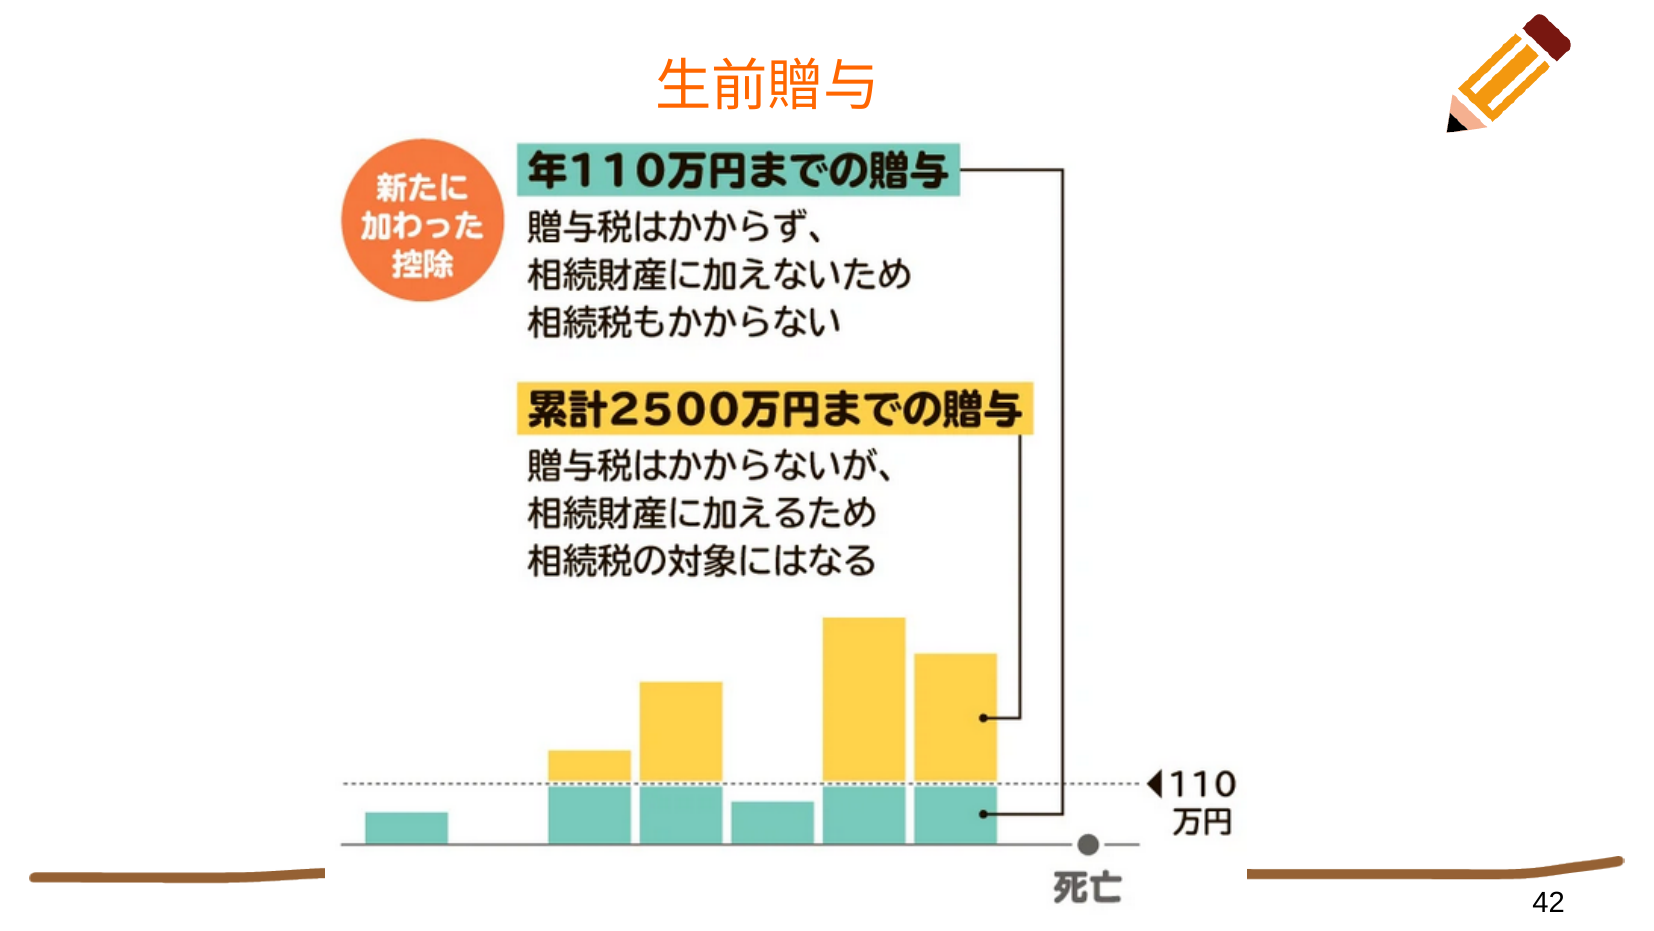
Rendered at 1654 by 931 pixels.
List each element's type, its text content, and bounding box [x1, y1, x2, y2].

picture [1446, 14, 1571, 133]
picture [29, 129, 1625, 916]
title 生前贈与 [88, 29, 1447, 133]
